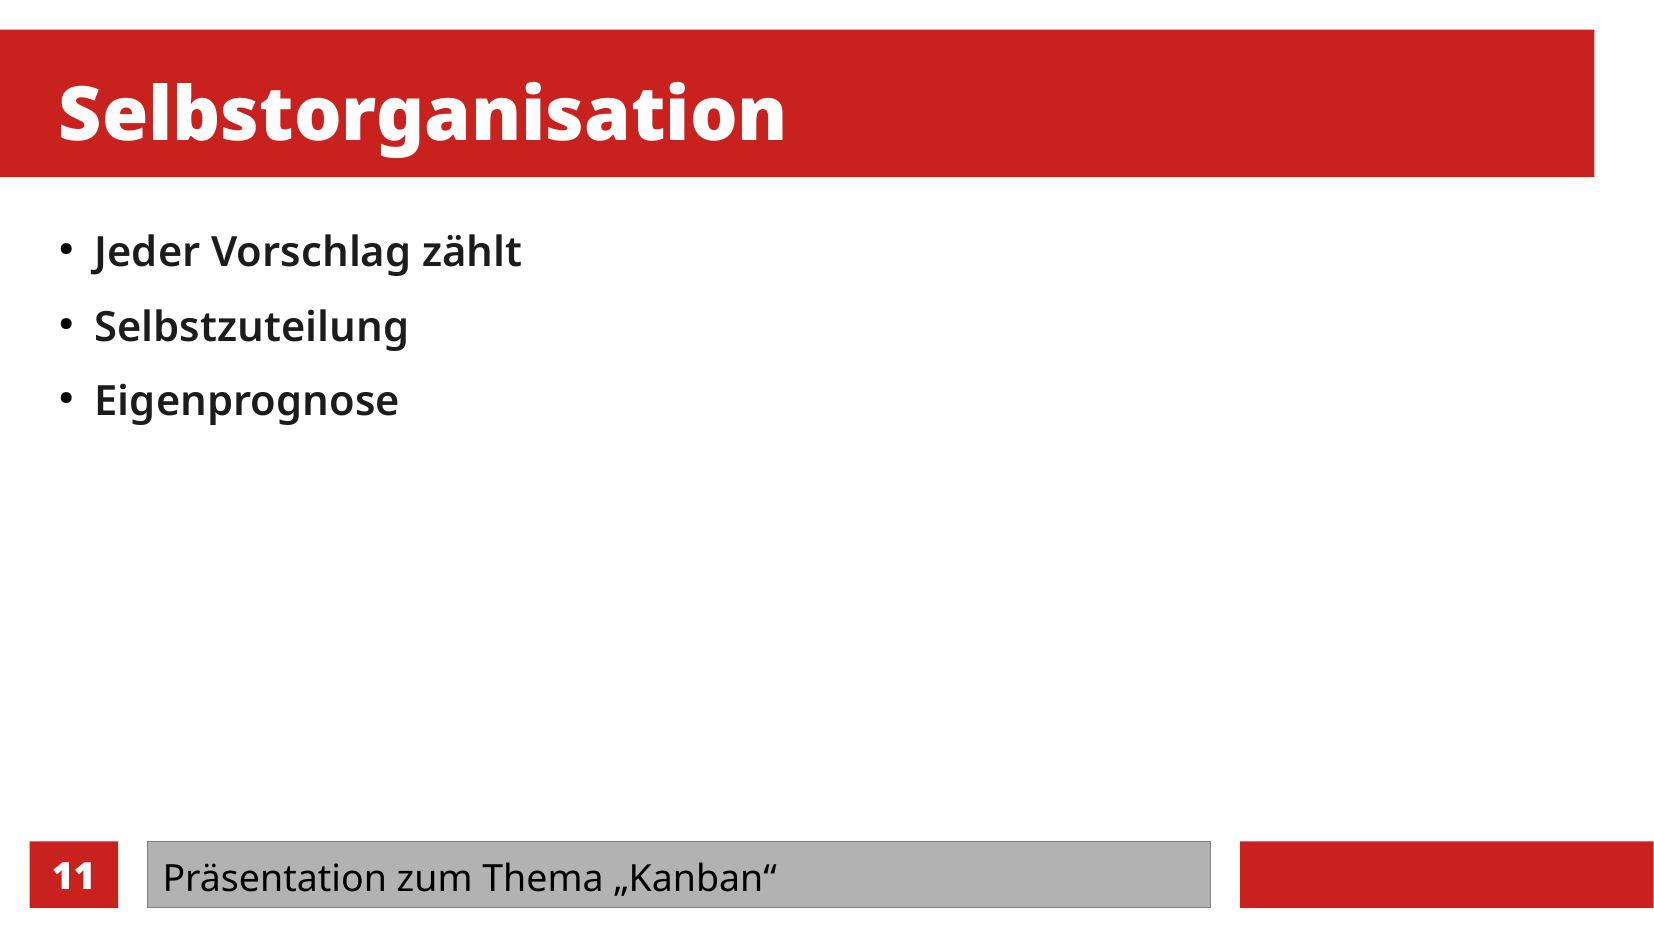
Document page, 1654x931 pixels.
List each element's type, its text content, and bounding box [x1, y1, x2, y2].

list Jeder Vorschlag zählt Selbstzuteilung Eigenprognose [59, 221, 1565, 798]
title Selbstorganisation [59, 44, 1595, 163]
text_box Präsentation zum Thema „Kanban“ [147, 844, 836, 907]
